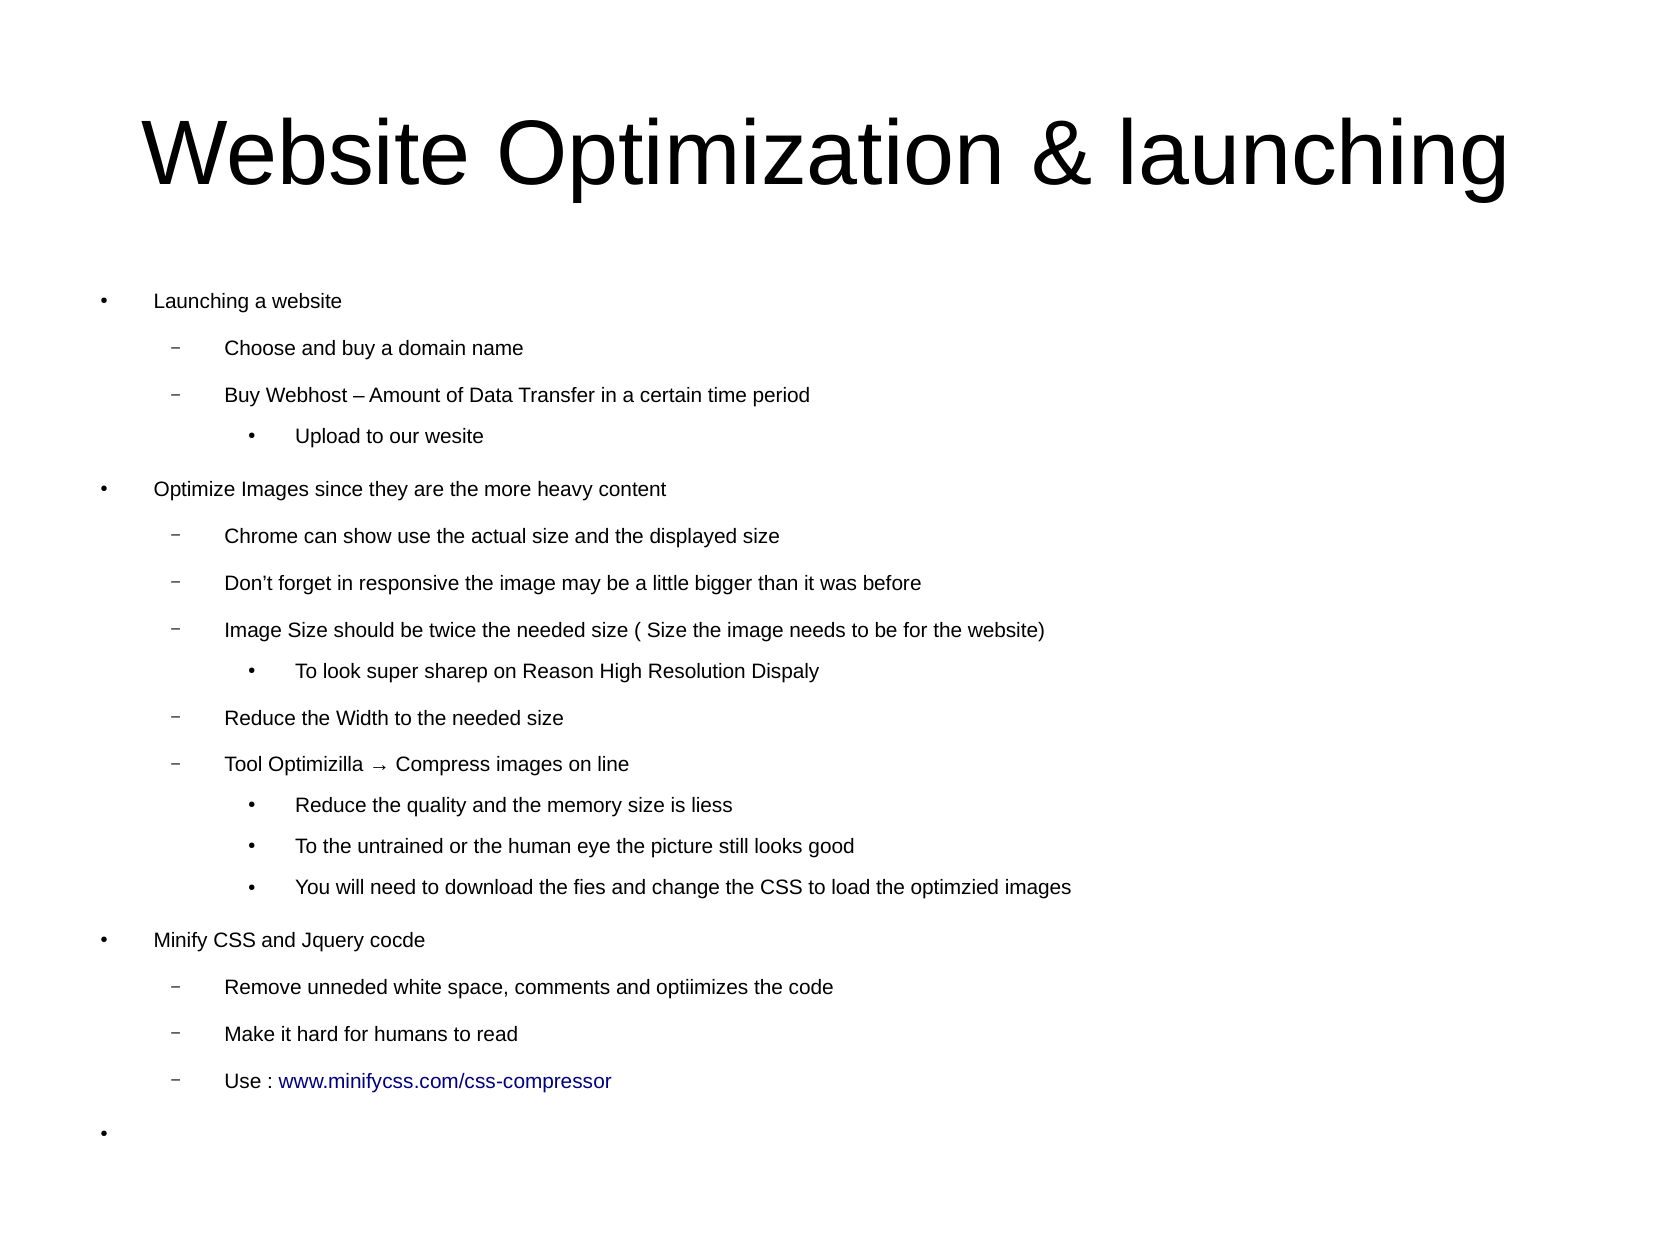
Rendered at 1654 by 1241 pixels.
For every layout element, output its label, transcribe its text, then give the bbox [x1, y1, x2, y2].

title Website Optimization & launching [82, 49, 1571, 257]
list Launching a website Choose and buy a domain name Buy Webhost – Amount of Data Transfer in a certain time period Upload to our wesite Optimize Images since they are the more heavy content Chrome can show use the actual size and the displayed size Don’t forget in responsive the image may be a little bigger than it was before Image Size should be twice the needed size ( Size the image needs to be for the website) To look super sharep on Reason High Resolution Dispaly Reduce the Width to the needed size Tool Optimizilla → Compress images on line Reduce the quality and the memory size is liess To the untrained or the human eye the picture still looks good You will need to download the fies and change the CSS to load the optimzied images Minify CSS and Jquery cocde Remove unneded white space, comments and optiimizes the code Make it hard for humans to read Use : www.minifycss.com/css-compressor [82, 290, 1571, 1217]
